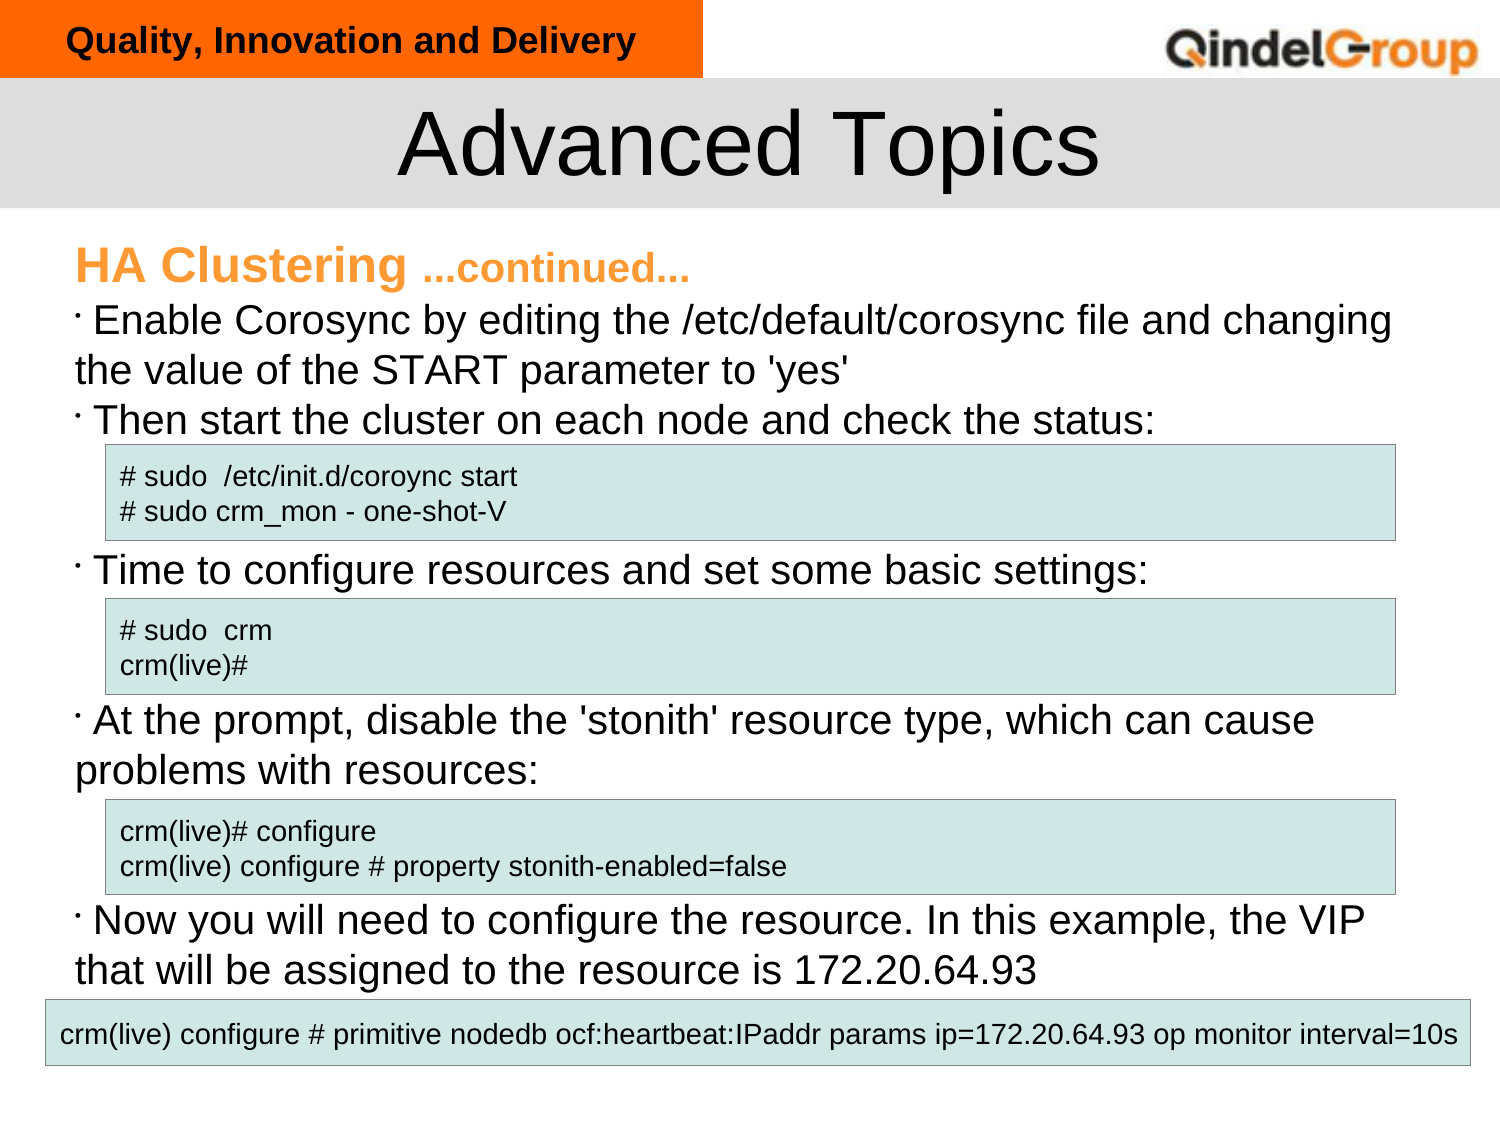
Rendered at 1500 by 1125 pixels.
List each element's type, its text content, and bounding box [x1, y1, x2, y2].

text_box crm(live) configure # primitive nodedb ocf:heartbeat:IPaddr params ip=172.20.64.93 op monitor interval=10s [45, 999, 1471, 1066]
text_box crm(live)# configure crm(live) configure # property stonith-enabled=false [105, 799, 1396, 895]
picture [1163, 23, 1481, 78]
text_box # sudo /etc/init.d/coroync start # sudo crm_mon - one-shot-V [105, 444, 1396, 541]
text_box # sudo crm crm(live)# [105, 598, 1396, 695]
title Advanced Topics [75, 45, 1426, 224]
text_box HA Clustering ...continued... Enable Corosync by editing the /etc/default/corosync file and changing the value of the START parameter to 'yes' Then start the cluster on each node and check the status: Time to configure resources and set some basic settings: At the prompt, disable the 'stonith' resource type, which can cause problems with resources: Now you will need to configure the resource. In this example, the VIP that will be assigned to the resource is 172.20.64.93 [60, 224, 1426, 999]
